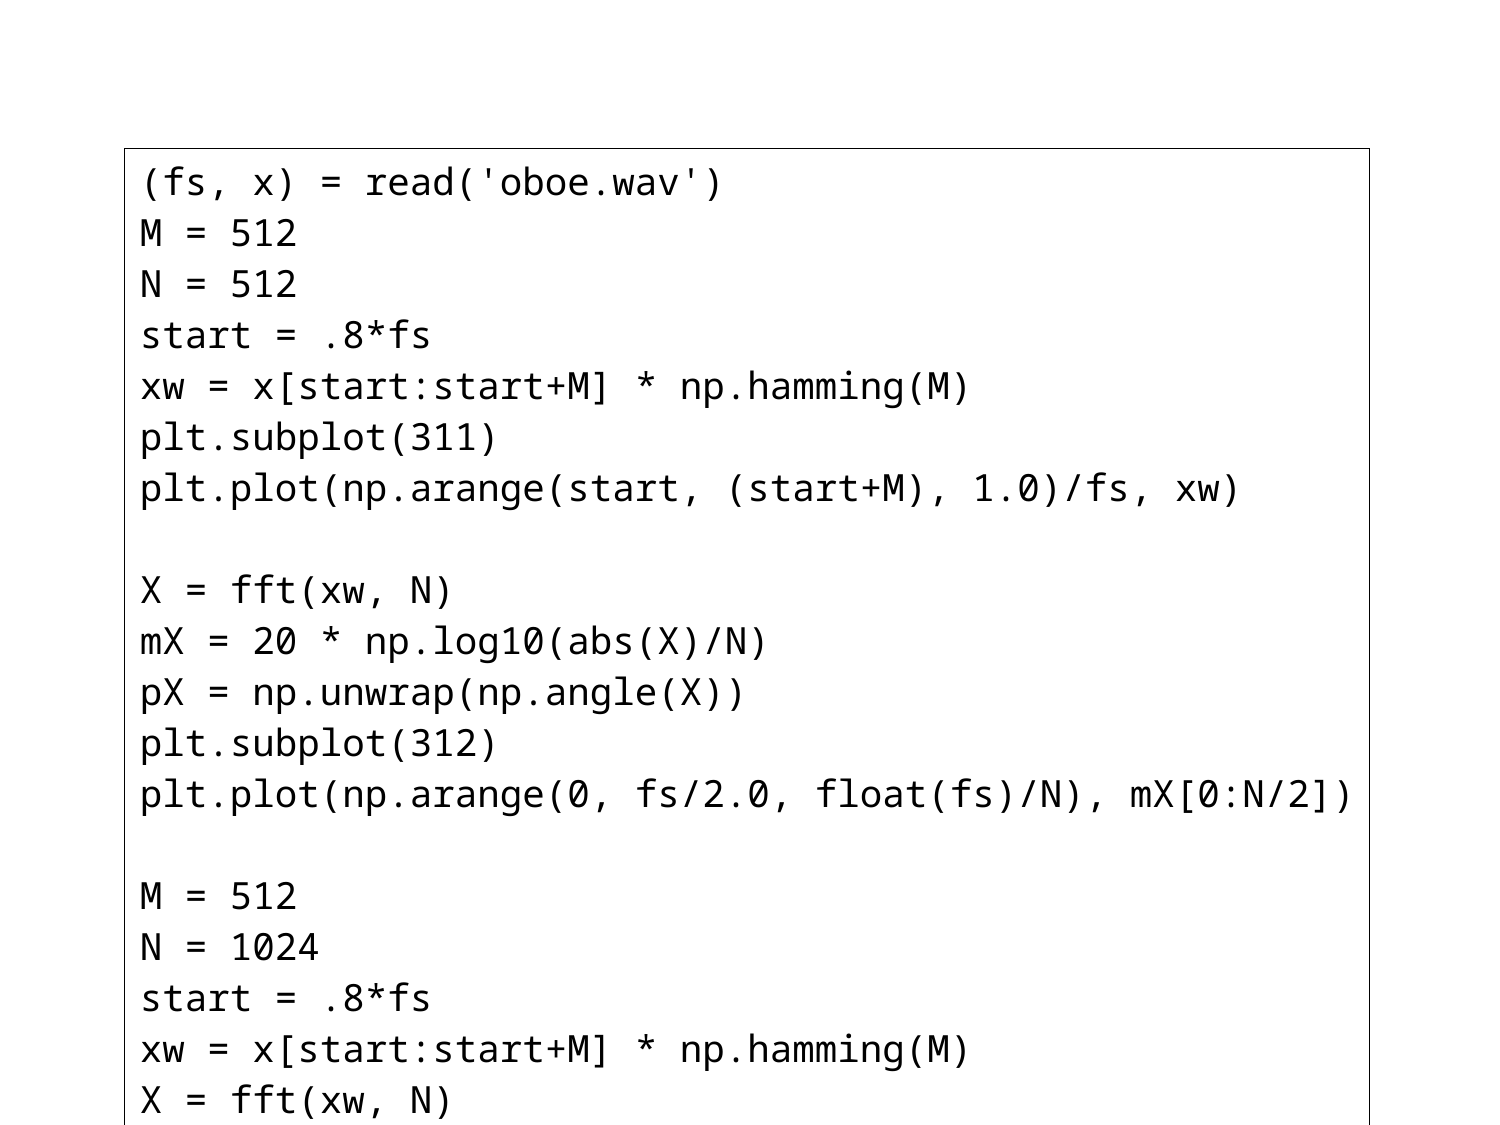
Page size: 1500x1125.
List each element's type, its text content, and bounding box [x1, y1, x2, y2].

text_box (fs, x) = read('oboe.wav') M = 512 N = 512 start = .8*fs xw = x[start:start+M] * np.hamming(M) plt.subplot(311) plt.plot(np.arange(start, (start+M), 1.0)/fs, xw) X = fft(xw, N) mX = 20 * np.log10(abs(X)/N) pX = np.unwrap(np.angle(X)) plt.subplot(312) plt.plot(np.arange(0, fs/2.0, float(fs)/N), mX[0:N/2]) M = 512 N = 1024 start = .8*fs xw = x[start:start+M] * np.hamming(M) X = fft(xw, N) mX = 20 * np.log10(abs(X)/N) plt.subplot(313) plt.plot(np.arange(0, fs/2.0, float(fs)/N), mX[0:N/2]) [124, 148, 1370, 988]
